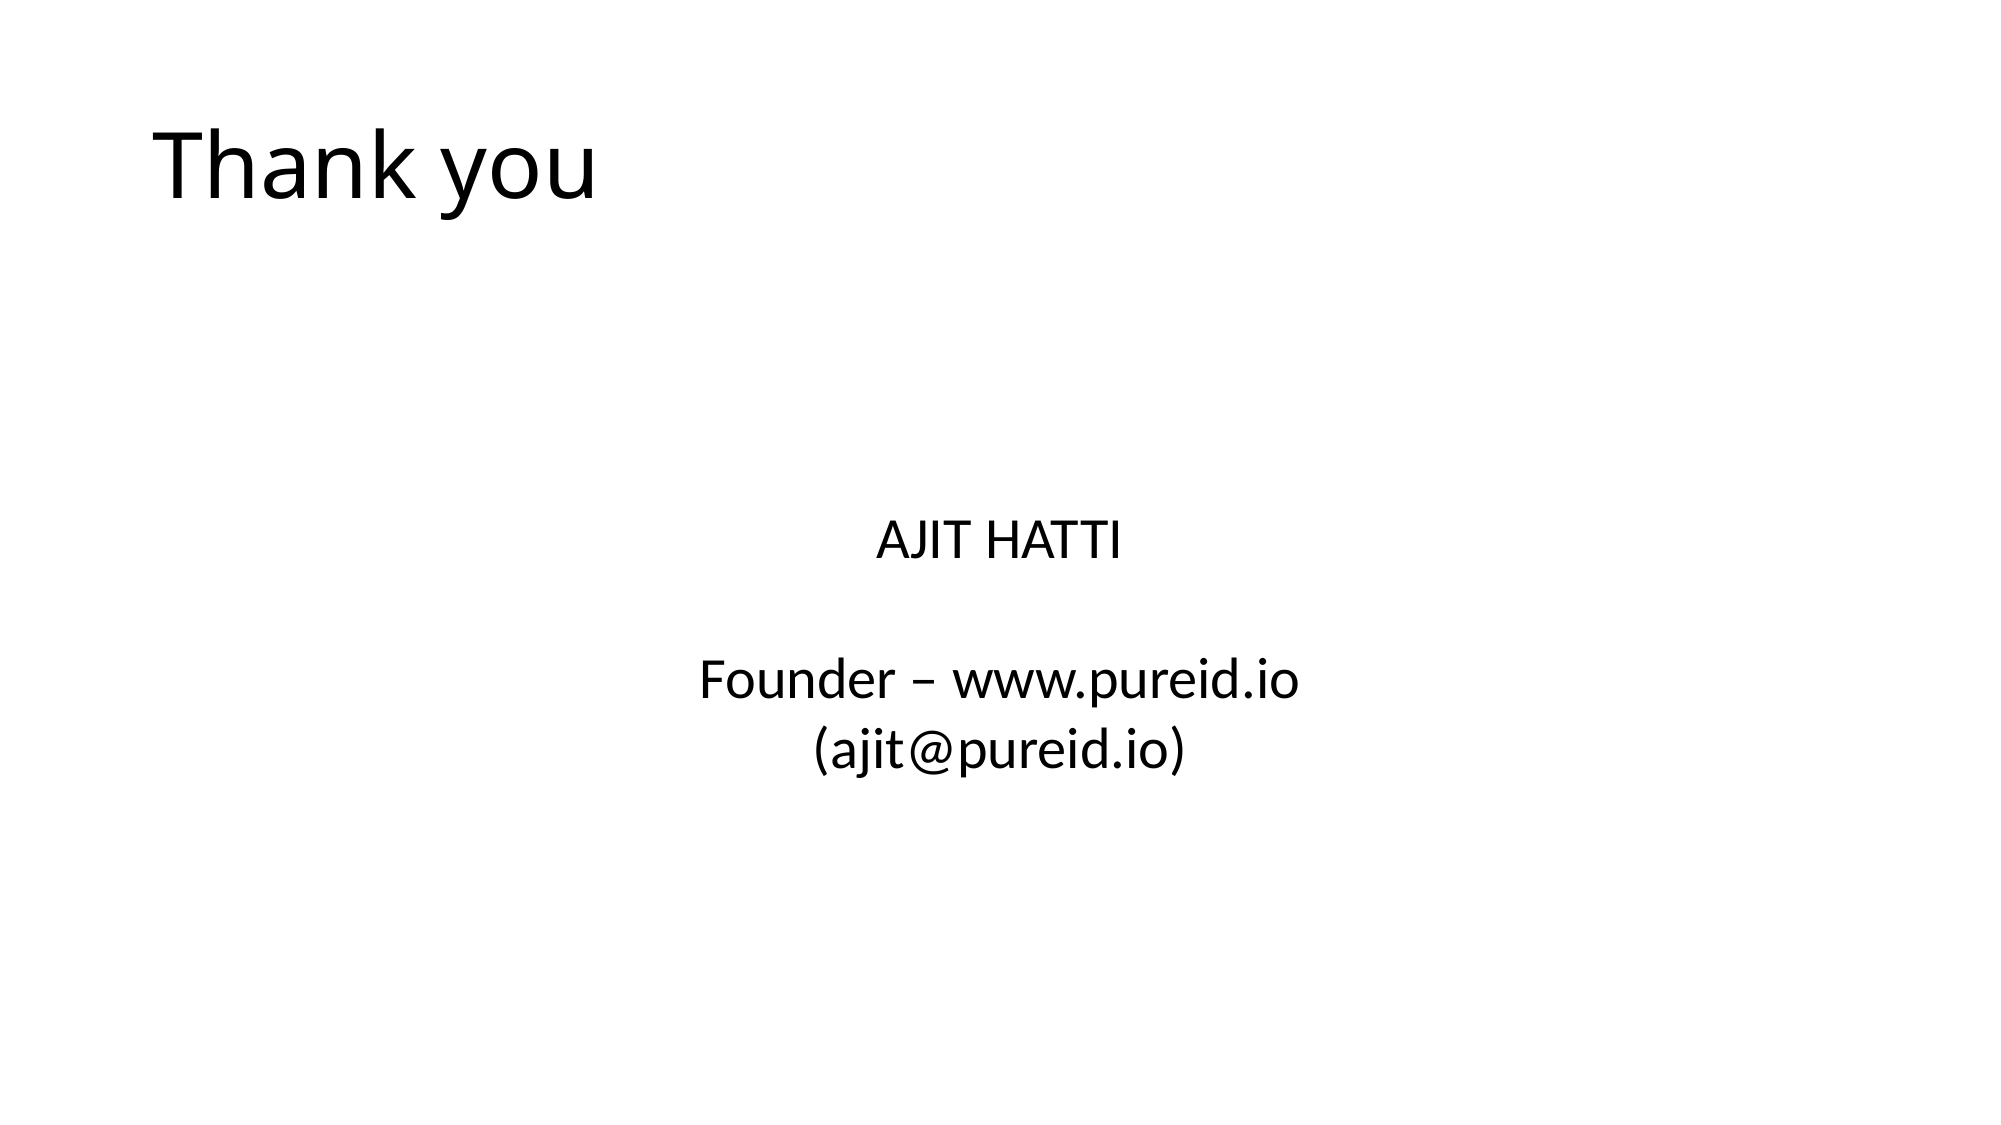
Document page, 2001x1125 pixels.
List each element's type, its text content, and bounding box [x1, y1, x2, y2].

list AJIT HATTI Founder – www.pureid.io (ajit@pureid.io) [137, 492, 1863, 853]
title Thank you [137, 59, 1863, 278]
